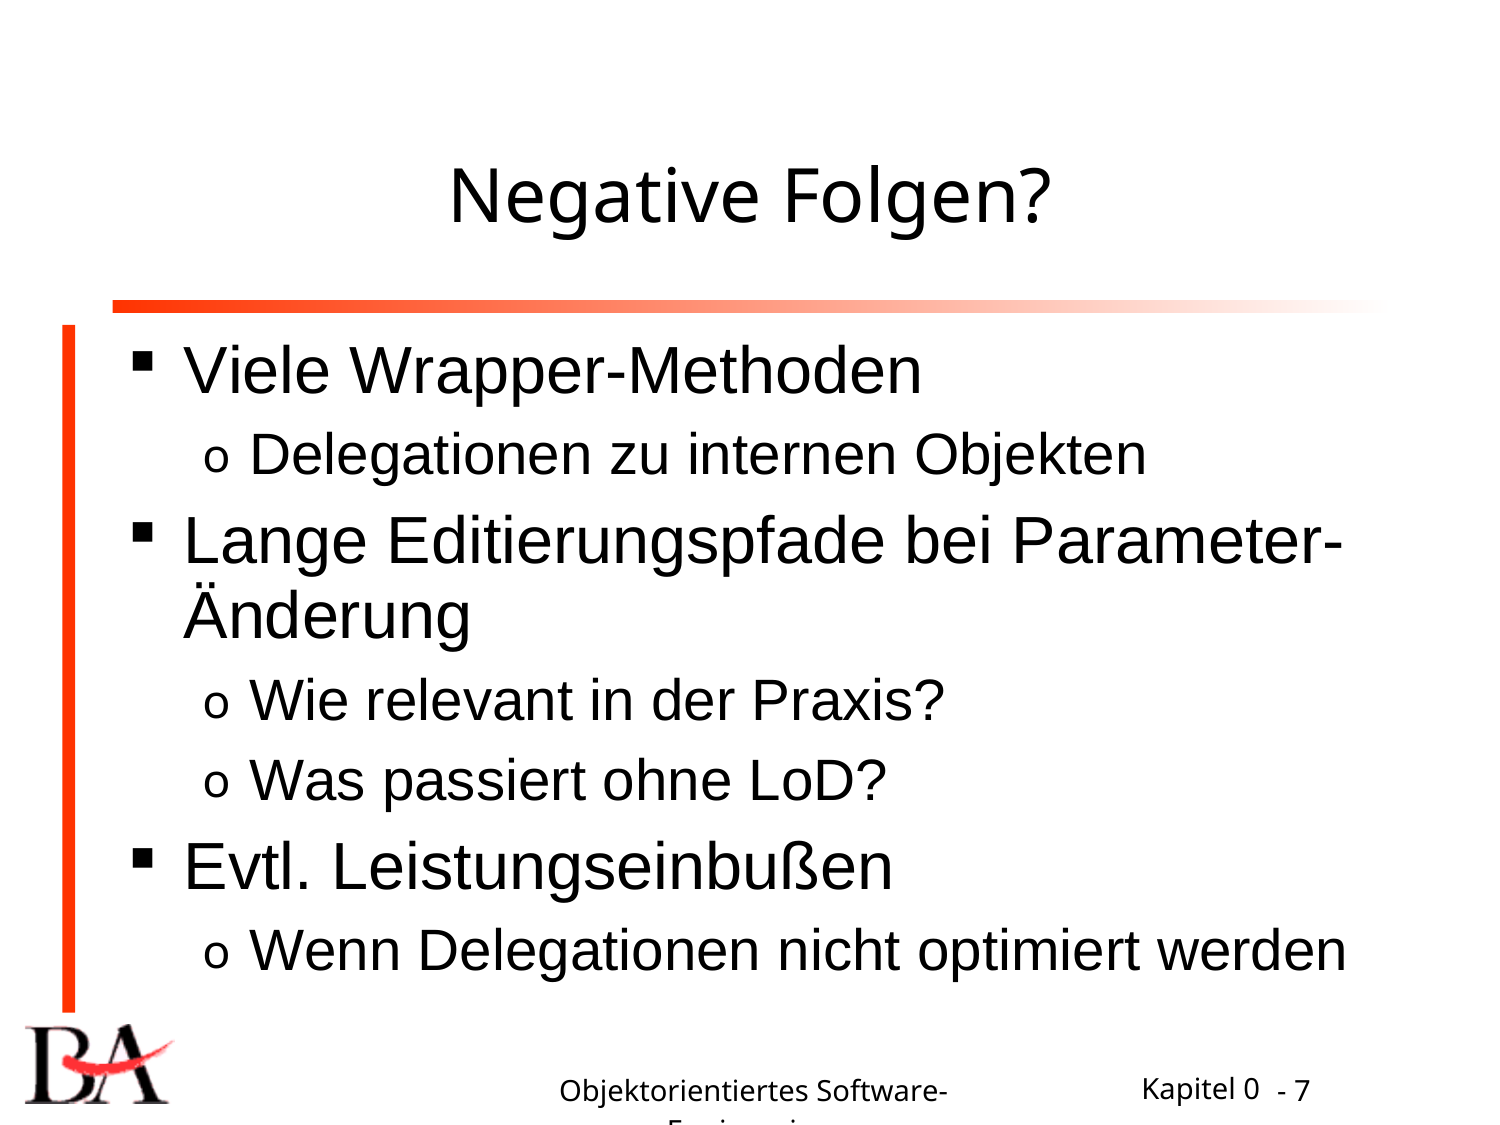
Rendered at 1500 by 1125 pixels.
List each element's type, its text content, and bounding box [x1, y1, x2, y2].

list Viele Wrapper-Methoden Delegationen zu internen Objekten Lange Editierungspfade bei Parameter-Änderung Wie relevant in der Praxis? Was passiert ohne LoD? Evtl. Leistungseinbußen Wenn Delegationen nicht optimiert werden [112, 324, 1388, 1051]
title Negative Folgen? [112, 99, 1388, 288]
picture [24, 1024, 175, 1104]
